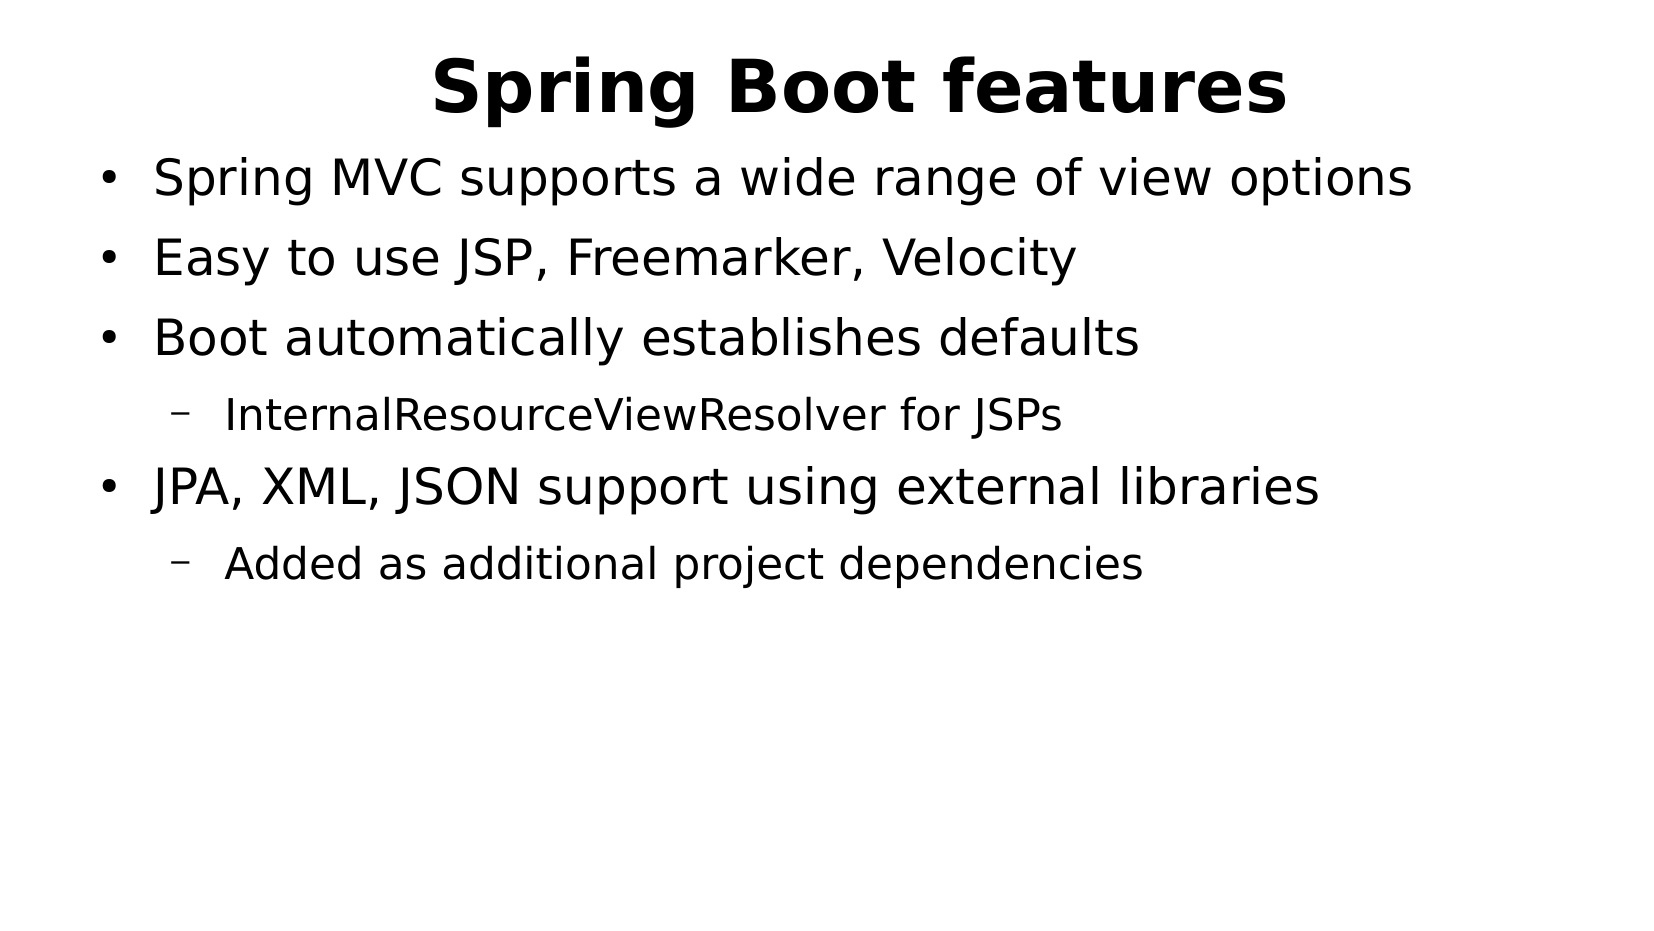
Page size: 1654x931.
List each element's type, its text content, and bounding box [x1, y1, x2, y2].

list Spring MVC supports a wide range of view options Easy to use JSP, Freemarker, Velocity Boot automatically establishes defaults InternalResourceViewResolver for JSPs JPA, XML, JSON support using external libraries Added as additional project dependencies [82, 148, 1621, 831]
title Spring Boot features [82, 42, 1638, 131]
